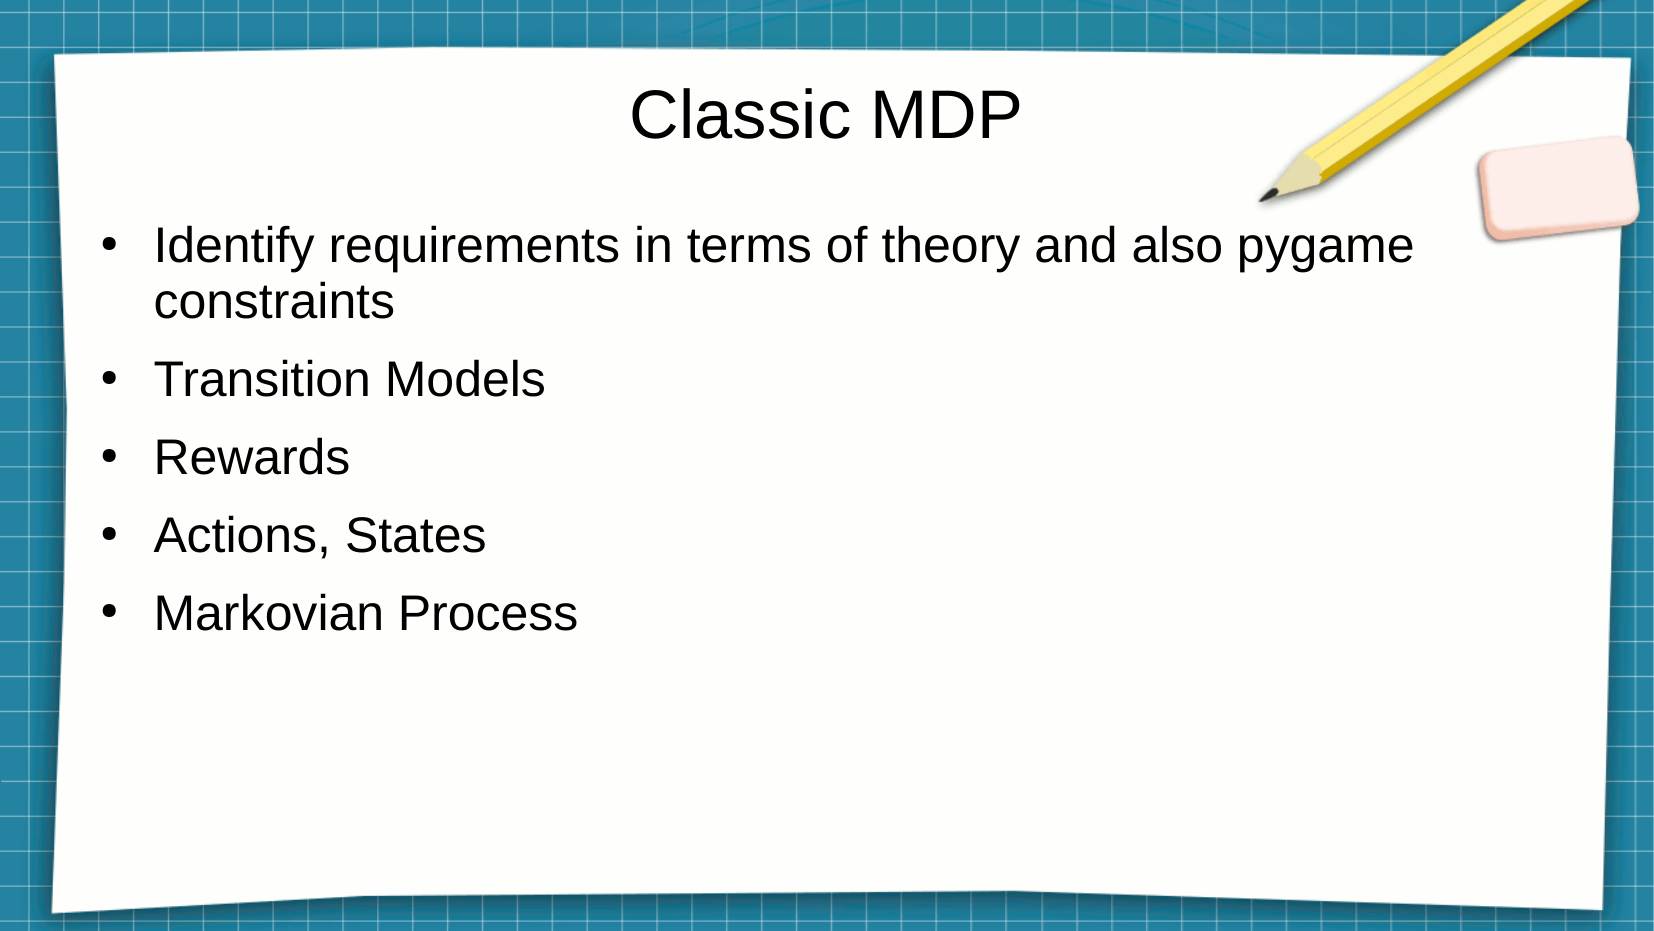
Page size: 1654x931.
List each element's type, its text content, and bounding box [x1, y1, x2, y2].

picture [0, 0, 1654, 931]
list Identify requirements in terms of theory and also pygame constraints Transition Models Rewards Actions, States Markovian Process [82, 217, 1571, 758]
title Classic MDP [82, 37, 1571, 193]
